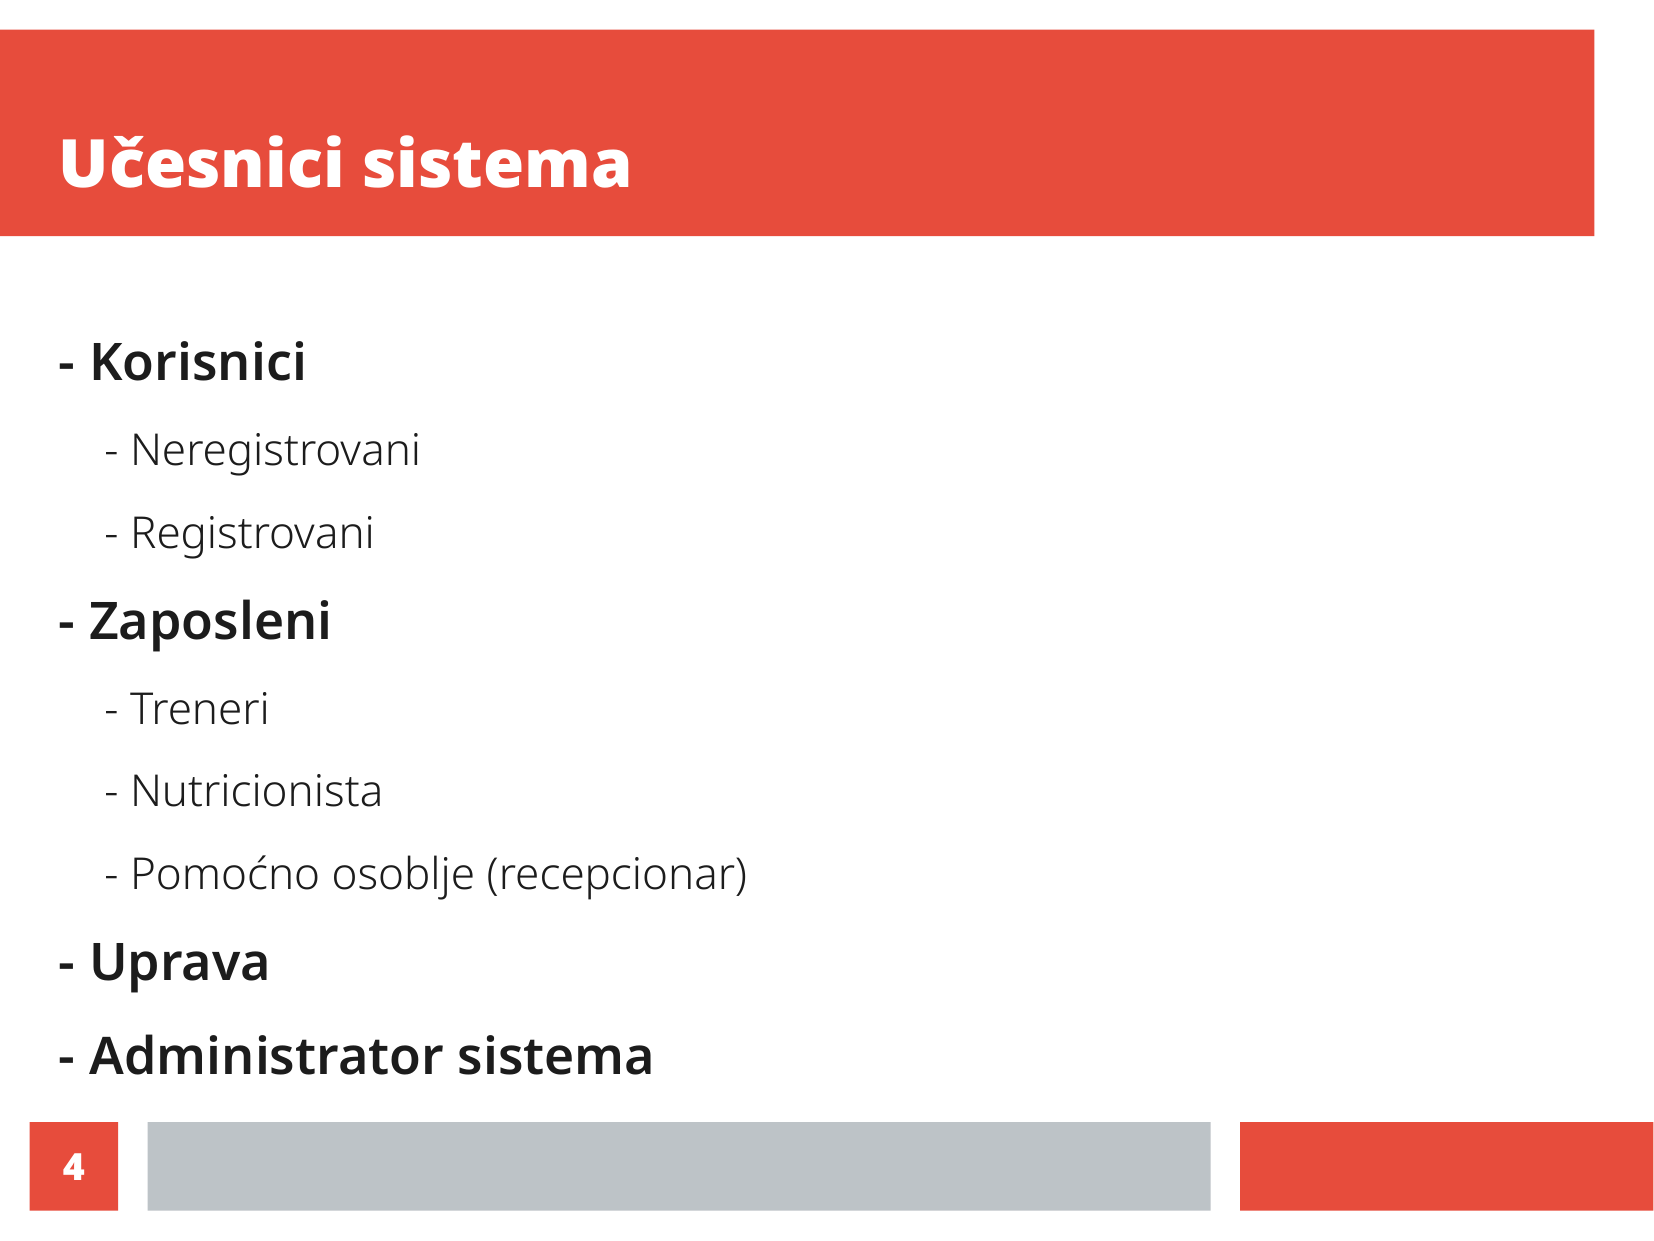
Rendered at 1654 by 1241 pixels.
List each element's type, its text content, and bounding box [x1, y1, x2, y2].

list - Korisnici - Neregistrovani - Registrovani - Zaposleni - Treneri - Nutricionista - Pomoćno osoblje (recepcionar) - Uprava - Administrator sistema [59, 324, 1565, 1093]
title Učesnici sistema [59, 59, 1595, 207]
